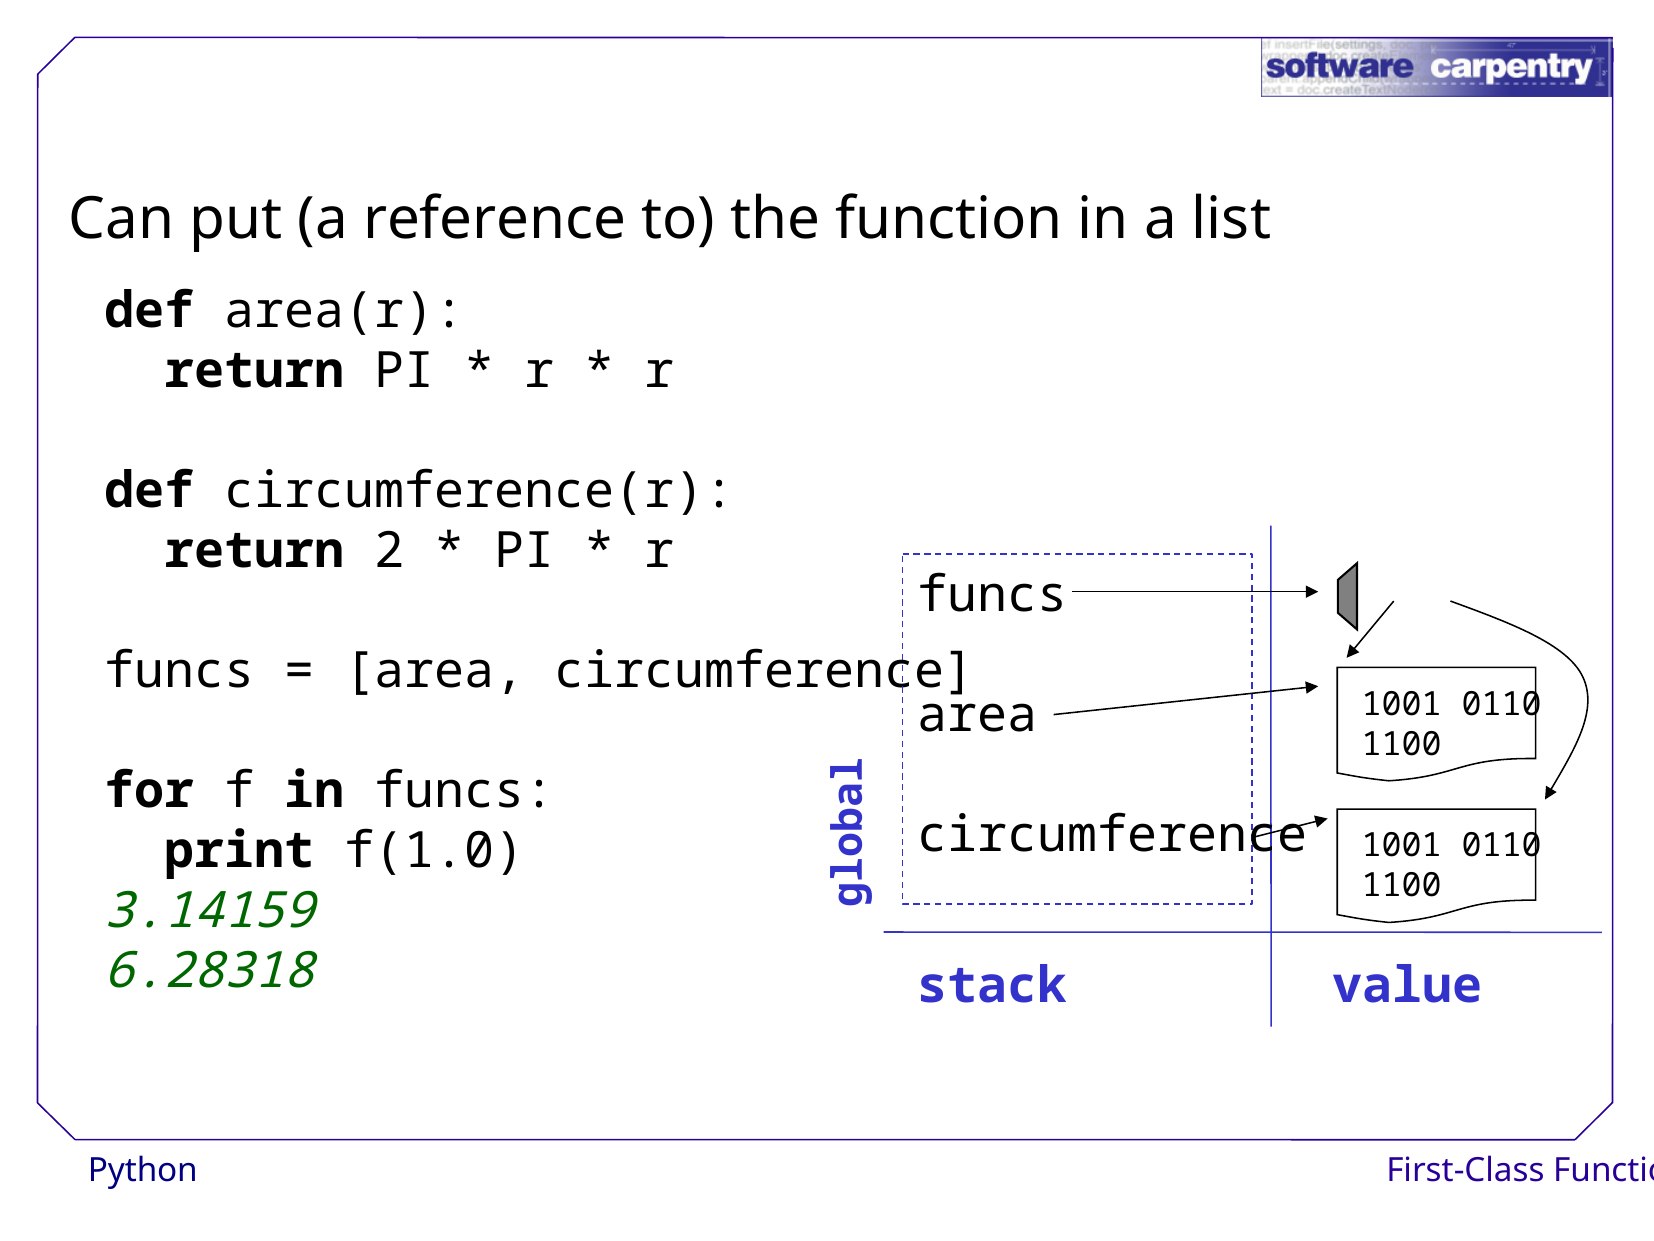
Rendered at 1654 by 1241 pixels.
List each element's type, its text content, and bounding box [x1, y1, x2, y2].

text_box global [817, 761, 893, 923]
text_box stack [902, 950, 1168, 1027]
text_box Can put (a reference to) the function in a list [54, 138, 1437, 259]
text_box 1001 0110 1100 [1346, 816, 1517, 916]
text_box def area(r): return PI * r * r def circumference(r): return 2 * PI * r funcs = [area, circumference] for f in funcs: print f(1.0) 3.14159 6.28318 [89, 270, 865, 1065]
table_header [1358, 563, 1423, 629]
table_header [1423, 563, 1488, 629]
text_box 1001 0110 1100 [1346, 674, 1517, 774]
text_box [1337, 563, 1358, 630]
text_box funcs area circumference [902, 553, 1253, 904]
text_box value [1318, 950, 1583, 1027]
picture [1261, 39, 1613, 97]
